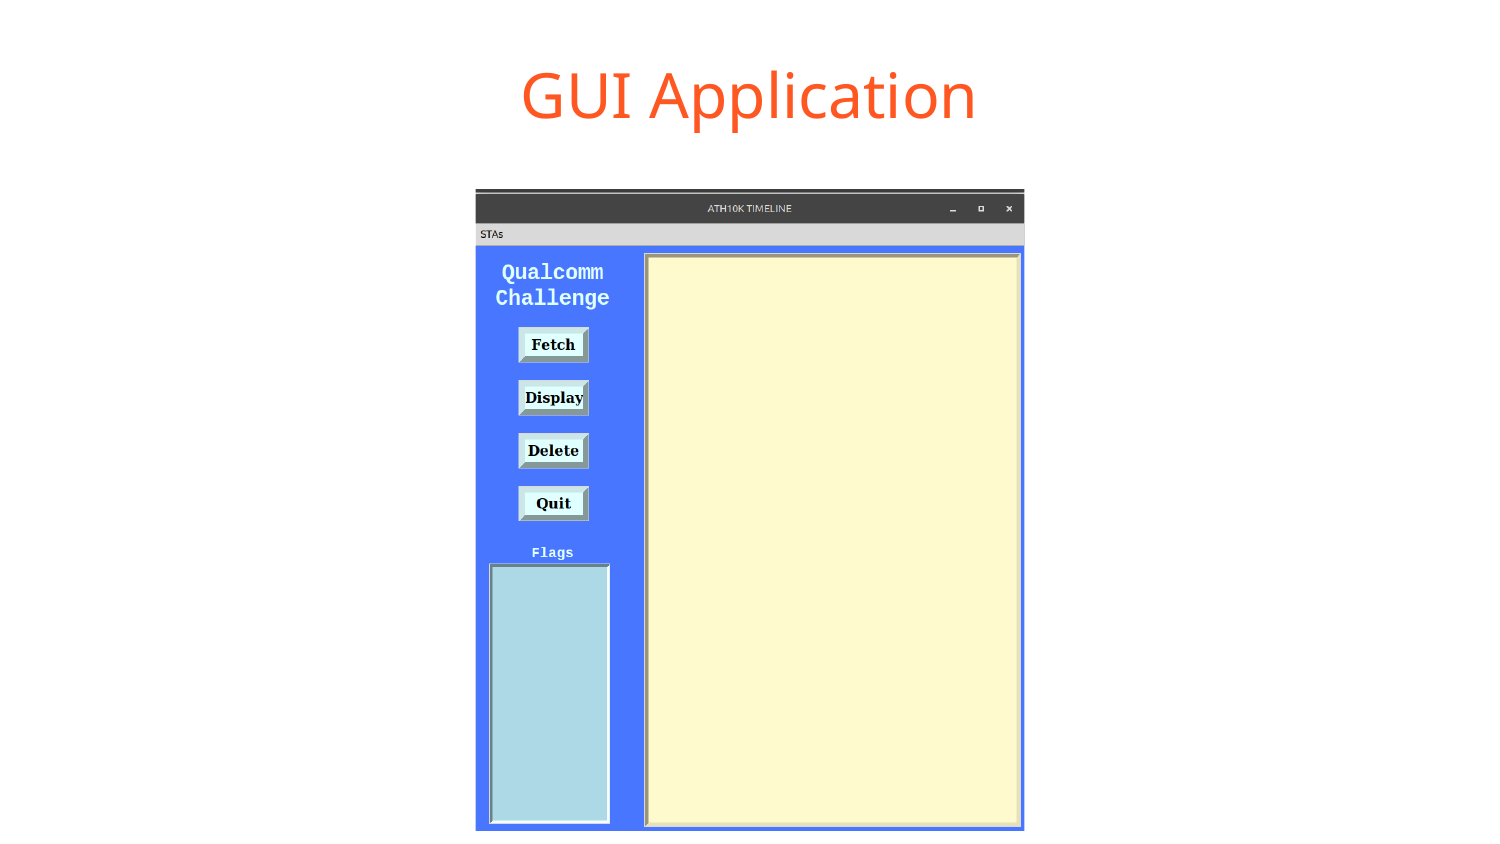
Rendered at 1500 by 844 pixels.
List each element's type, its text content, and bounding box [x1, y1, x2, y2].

title GUI Application [51, 41, 1449, 135]
picture [475, 189, 1025, 831]
